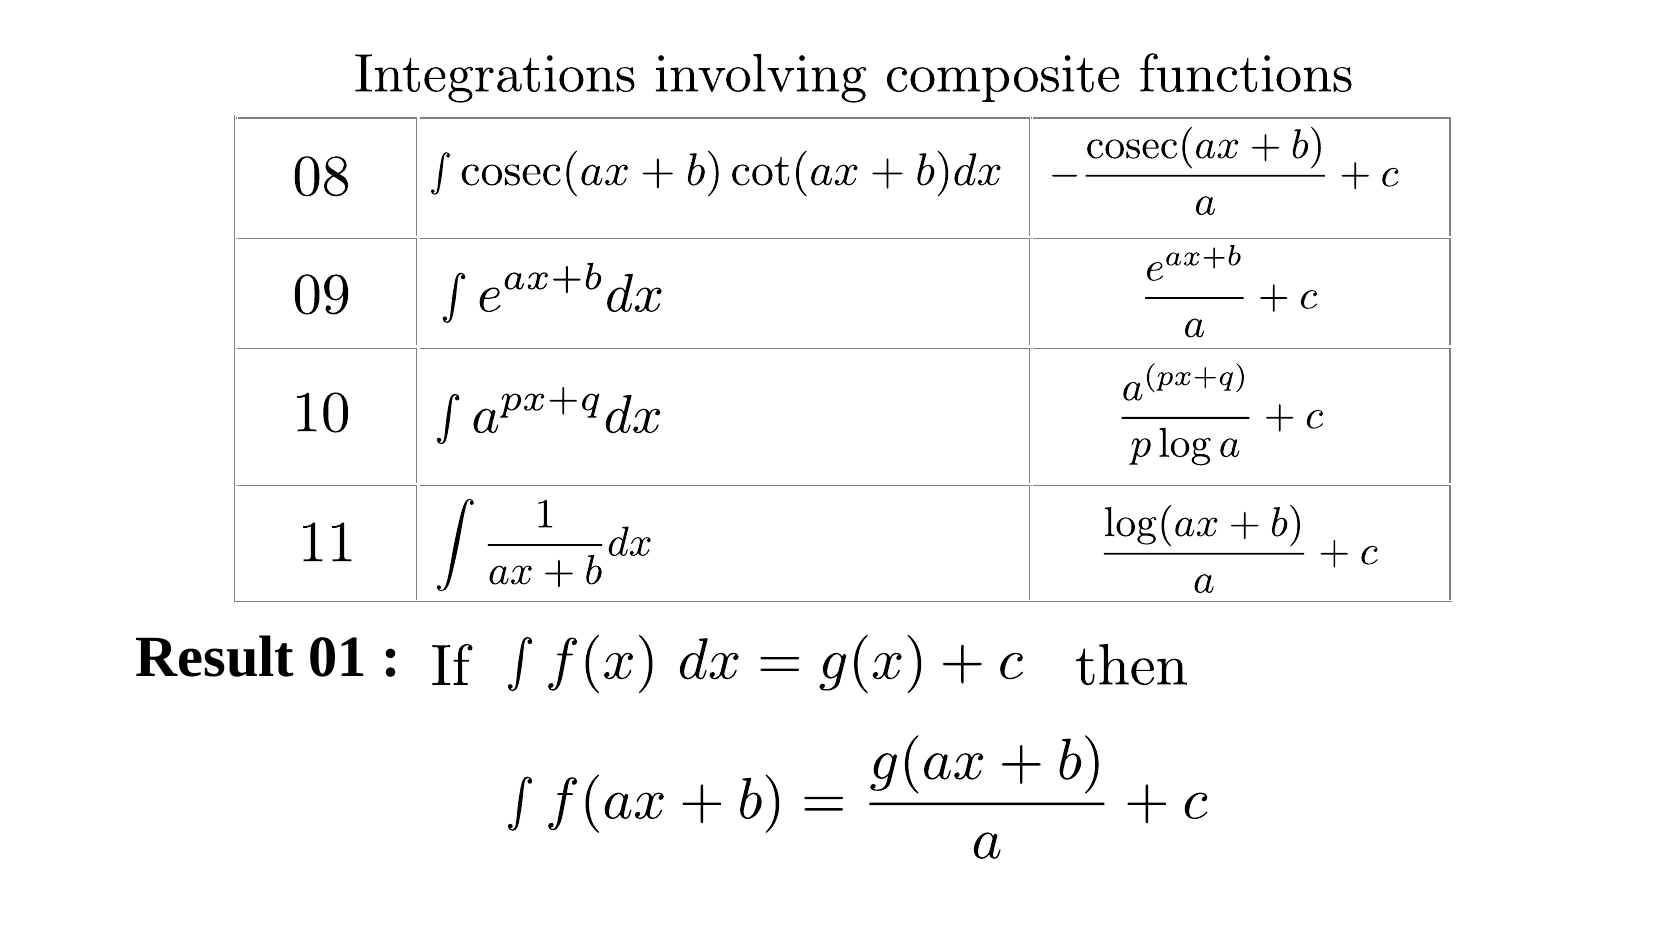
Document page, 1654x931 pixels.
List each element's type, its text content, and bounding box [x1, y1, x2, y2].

text_box [1103, 504, 1378, 594]
text_box [294, 392, 349, 433]
text_box [507, 735, 1208, 859]
text_box [1050, 126, 1399, 216]
table_cell [238, 486, 416, 599]
text_box [507, 634, 1023, 694]
text_box [355, 53, 1352, 103]
table_cell [420, 239, 1029, 345]
title Result 01 : [47, 37, 1607, 910]
text_box [300, 522, 352, 562]
table_cell [238, 349, 416, 483]
text_box [1121, 363, 1324, 466]
table_cell [238, 239, 416, 345]
text_box [436, 386, 661, 445]
table_header [1033, 119, 1449, 236]
table_header [420, 119, 1029, 236]
table_cell [1033, 239, 1449, 345]
table_cell [420, 349, 1029, 483]
text_box [1075, 643, 1187, 686]
text_box [436, 498, 651, 592]
table_cell [1033, 349, 1449, 483]
text_box [294, 274, 349, 315]
text_box [294, 156, 349, 197]
table_cell [420, 486, 1029, 599]
text_box [430, 150, 1001, 197]
table_header [238, 119, 416, 236]
table_cell [1033, 486, 1449, 599]
text_box [432, 643, 473, 686]
text_box [1145, 245, 1318, 338]
text_box [442, 262, 662, 323]
